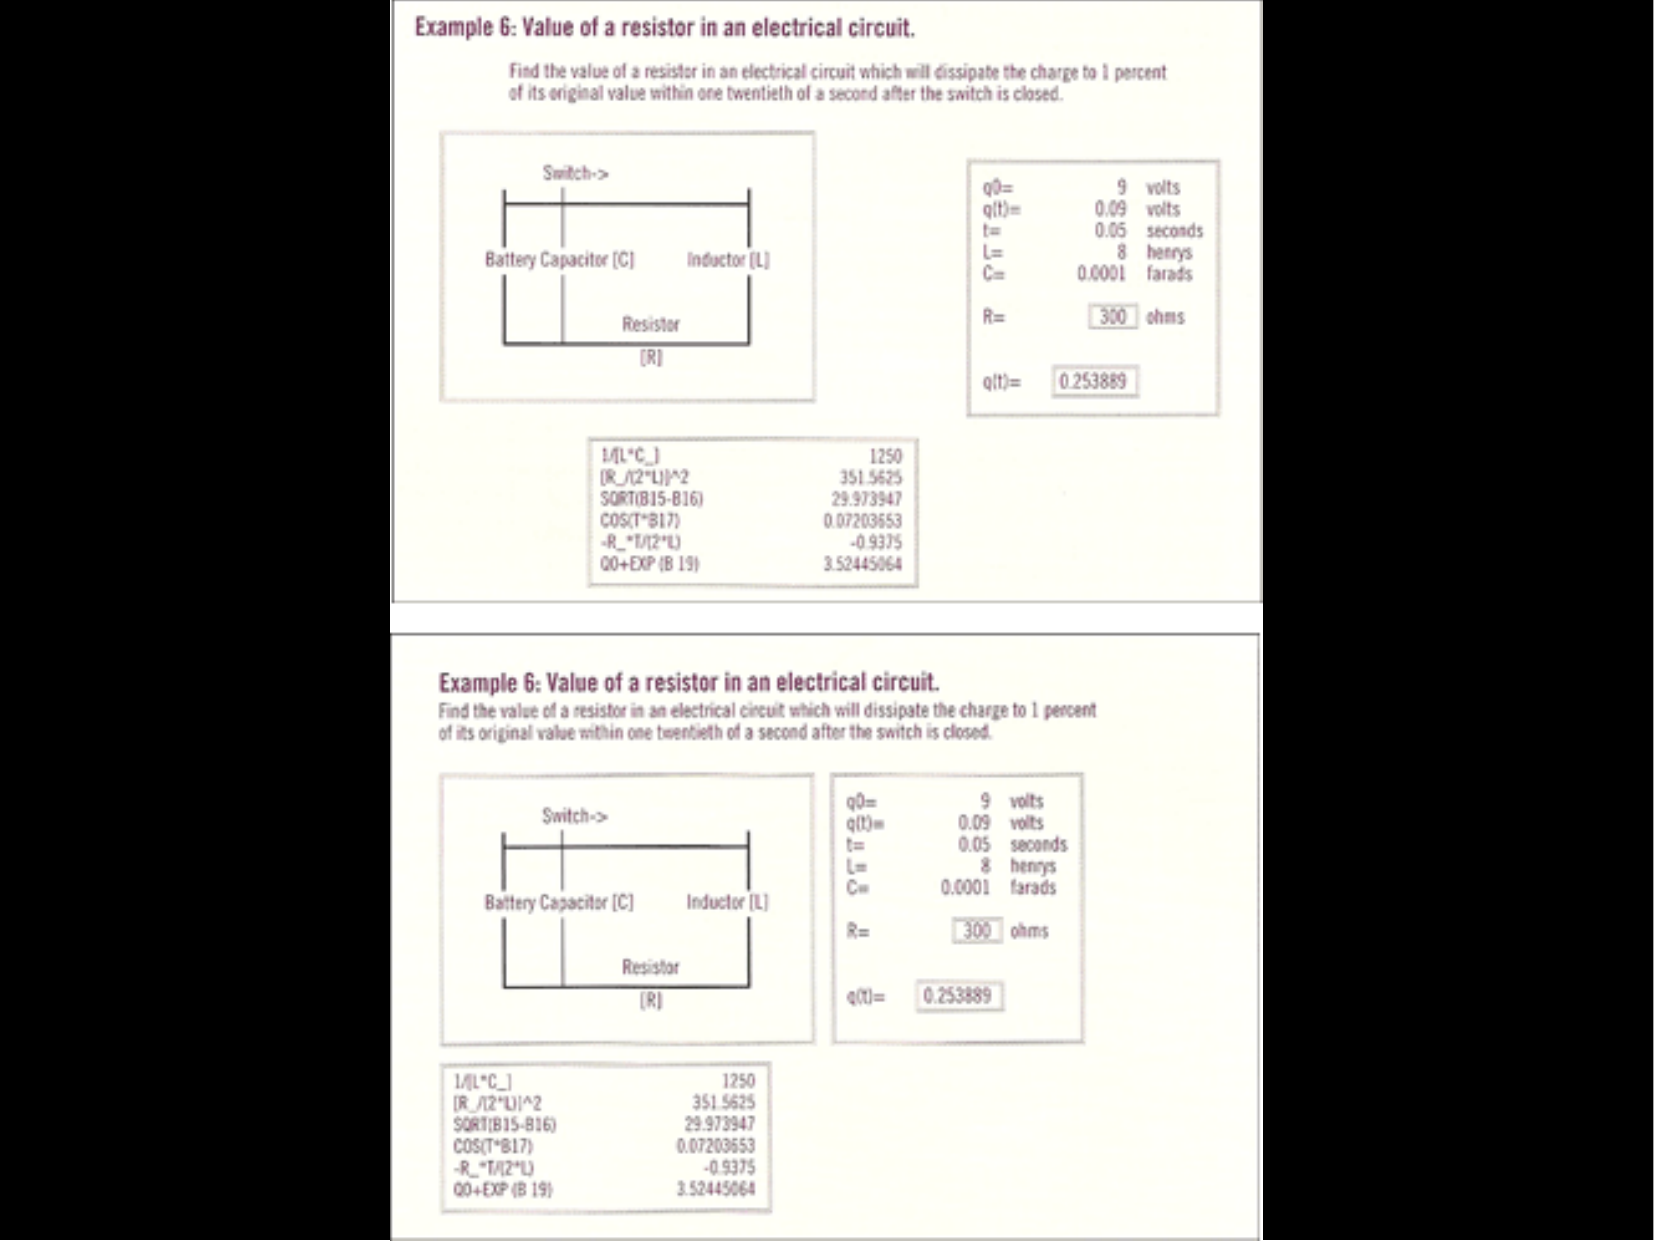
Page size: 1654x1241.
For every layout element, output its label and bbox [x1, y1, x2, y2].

picture [390, 0, 1263, 1241]
